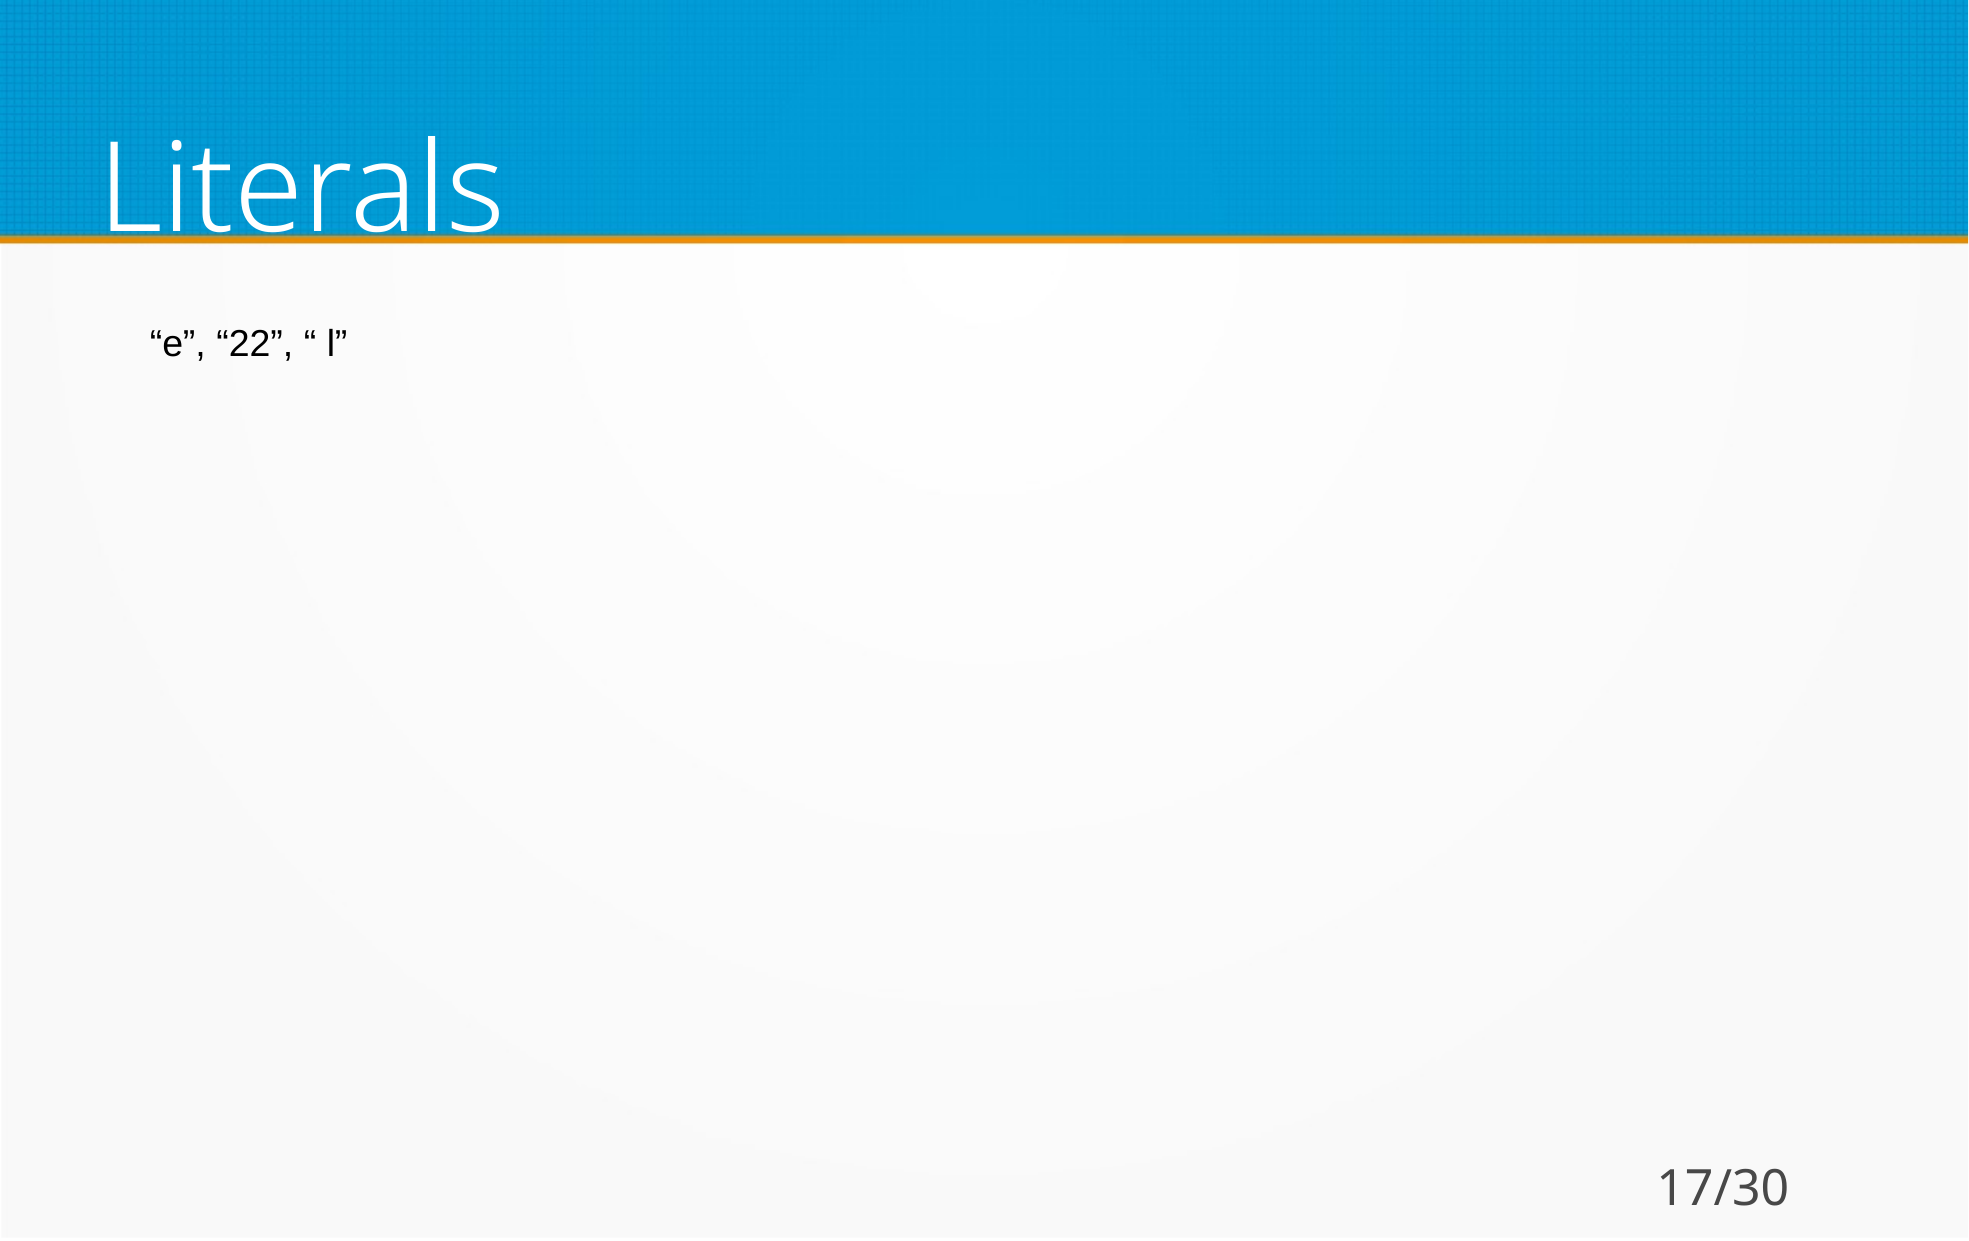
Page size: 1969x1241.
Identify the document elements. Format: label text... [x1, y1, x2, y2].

text_box “e”, “22”, “ l” [135, 315, 856, 372]
title Literals [98, 49, 1870, 257]
picture [0, 233, 1969, 1241]
